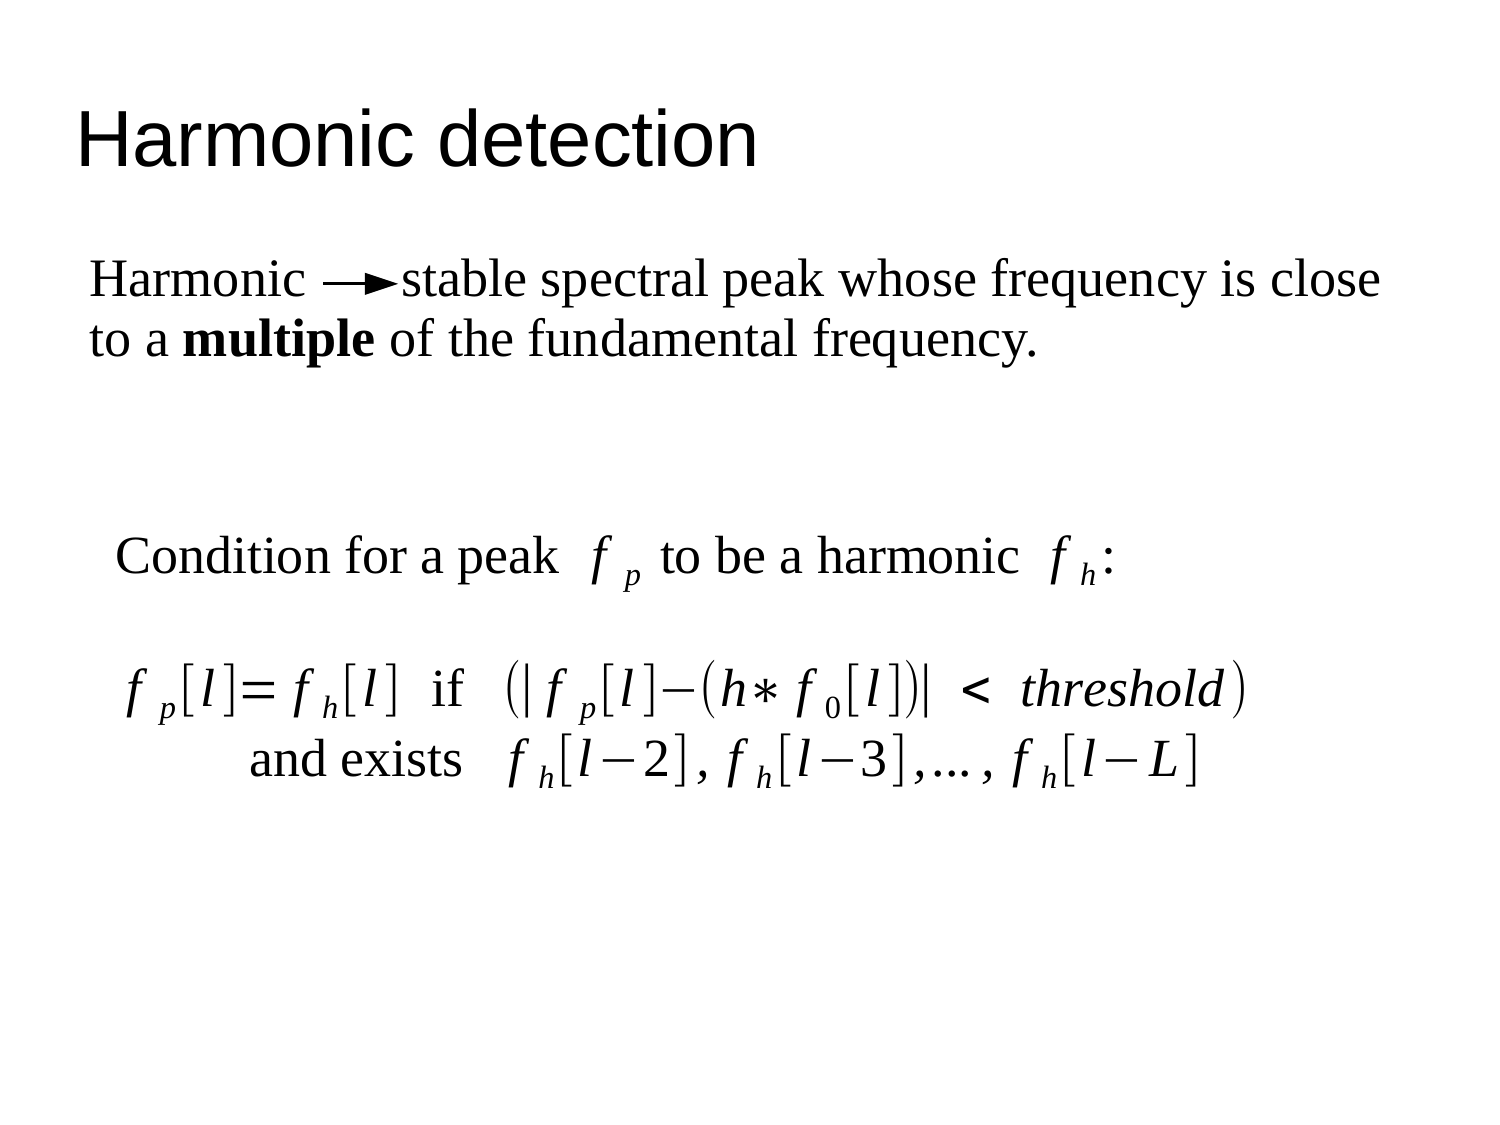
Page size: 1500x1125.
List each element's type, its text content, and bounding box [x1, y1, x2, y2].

chart [108, 526, 1255, 796]
title Harmonic detection [75, 44, 1425, 233]
text_box Harmonic stable spectral peak whose frequency is close to a multiple of the fundamental frequency. [75, 241, 1415, 526]
